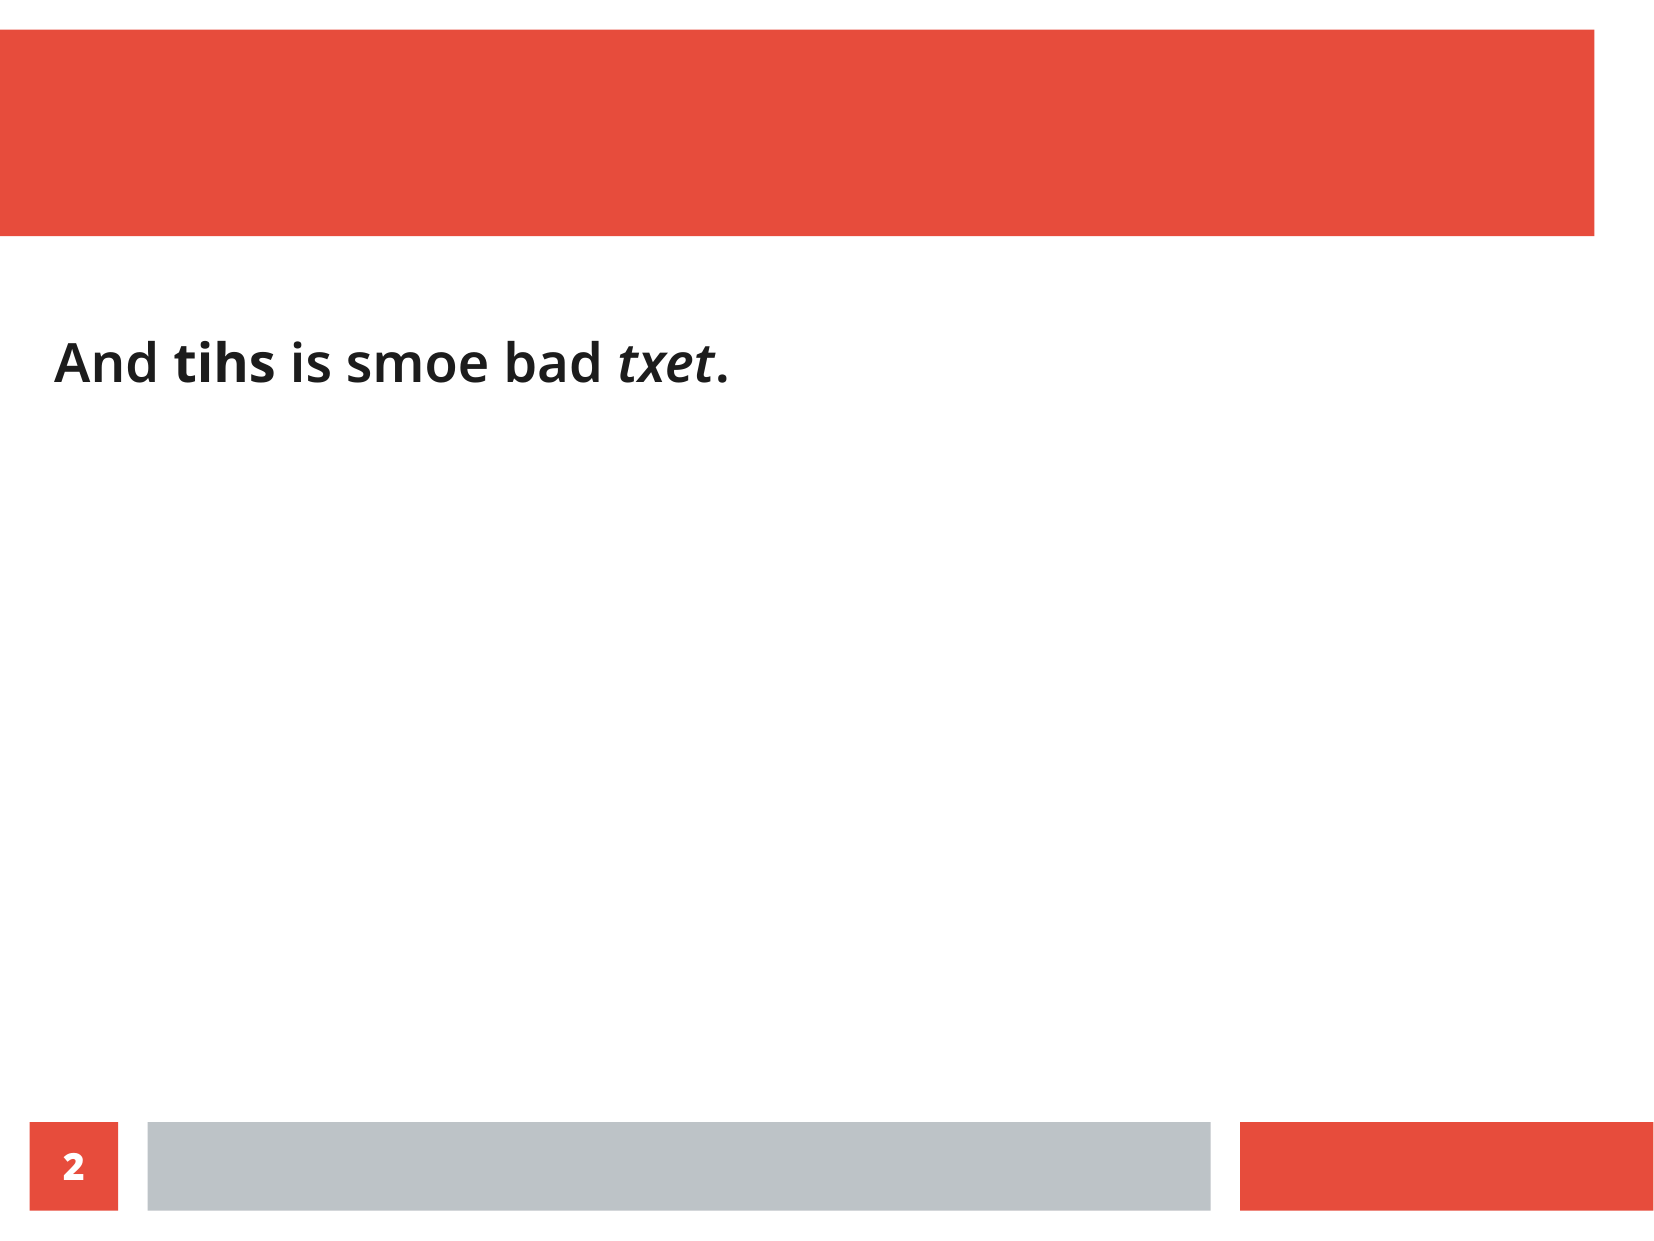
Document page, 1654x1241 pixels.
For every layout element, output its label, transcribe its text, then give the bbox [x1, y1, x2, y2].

list And tihs is smoe bad txet. [54, 324, 1561, 1093]
